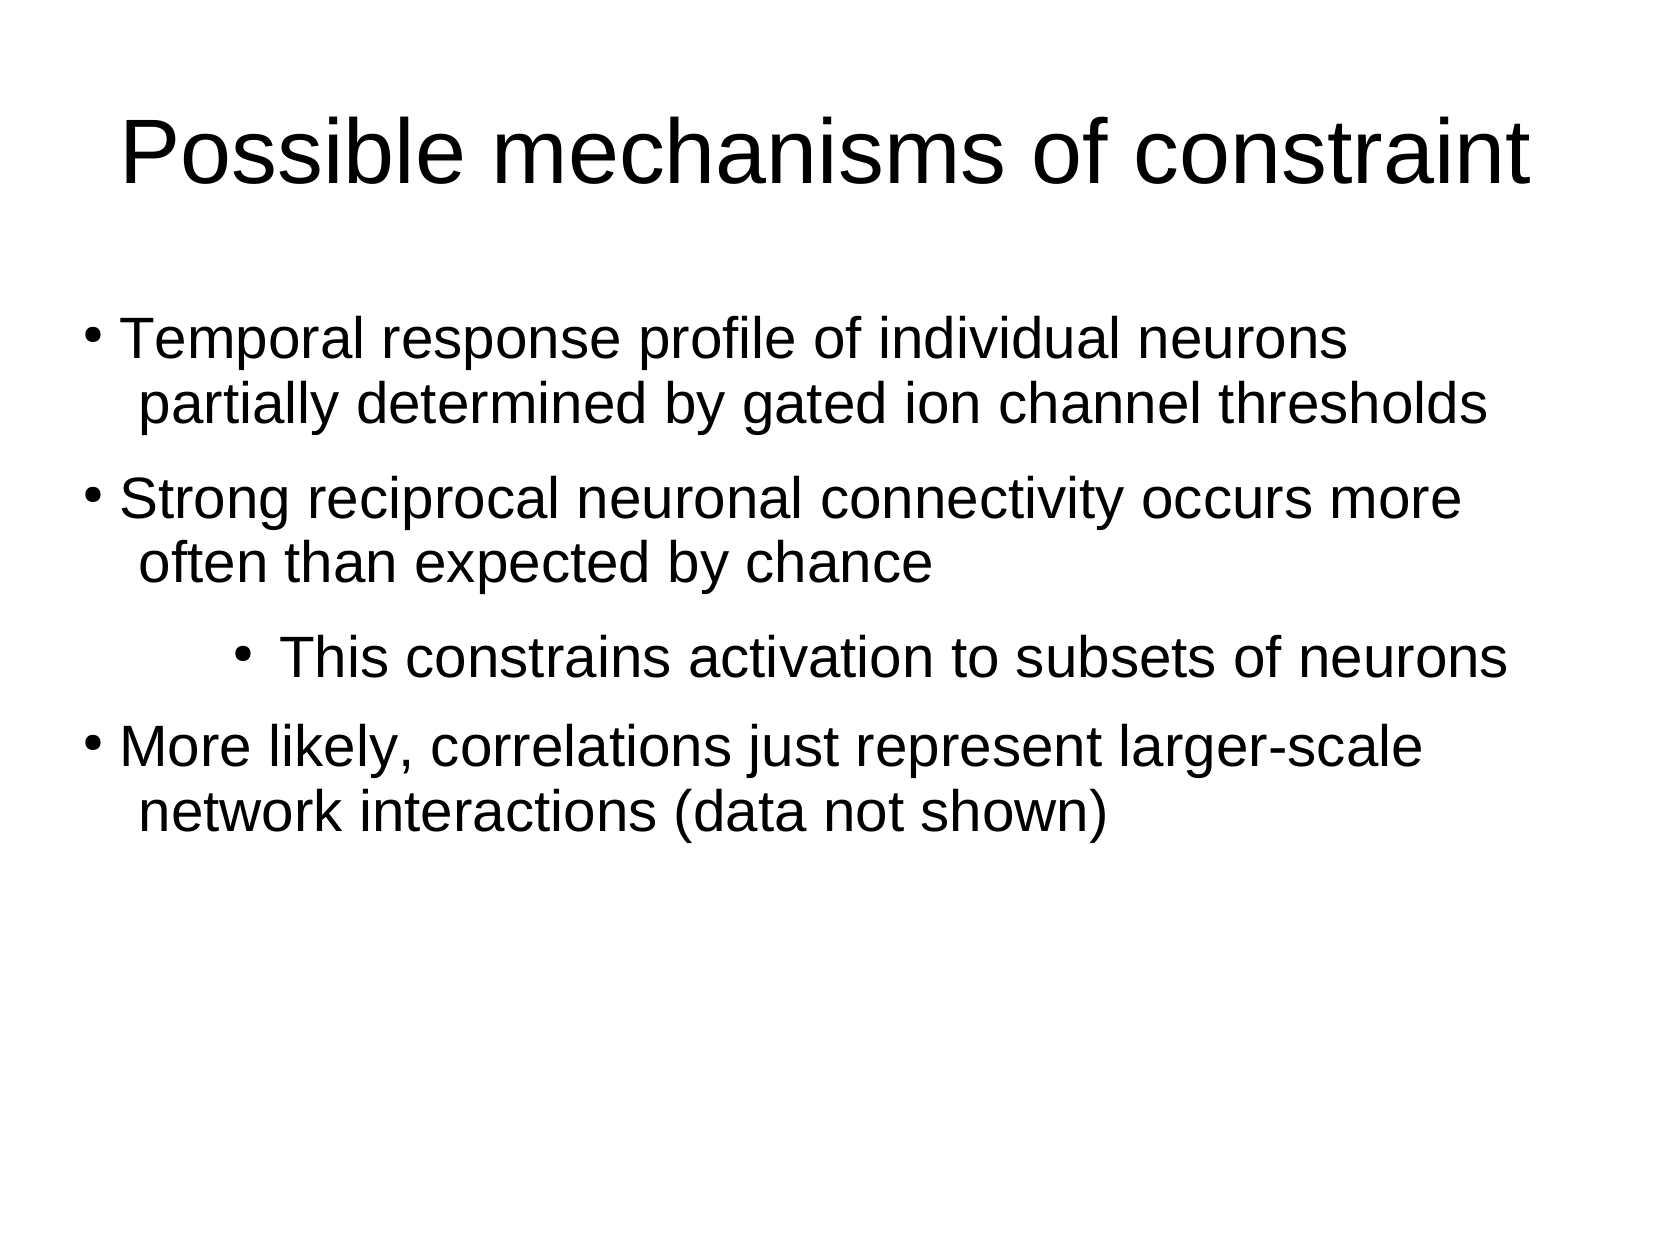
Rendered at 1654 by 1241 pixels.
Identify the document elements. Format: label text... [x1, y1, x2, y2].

title Possible mechanisms of constraint [82, 49, 1571, 257]
list Temporal response profile of individual neurons partially determined by gated ion channel thresholds Strong reciprocal neuronal connectivity occurs more often than expected by chance This constrains activation to subsets of neurons More likely, correlations just represent larger-scale network interactions (data not shown) [82, 301, 1538, 1022]
